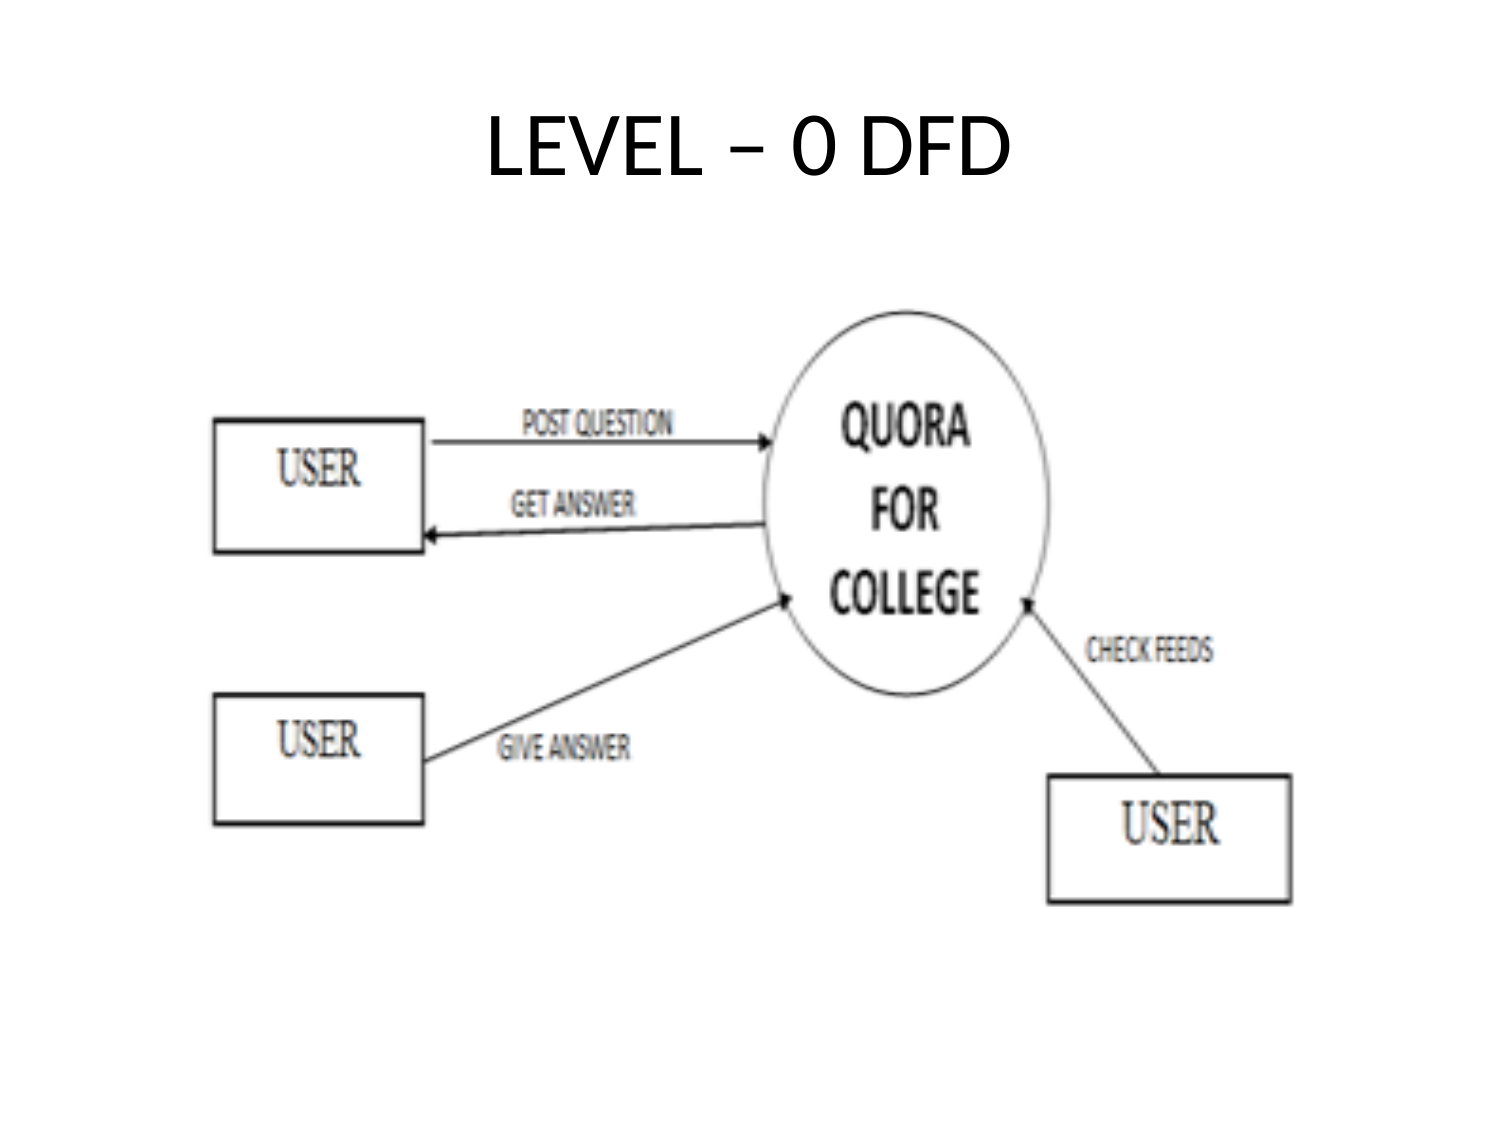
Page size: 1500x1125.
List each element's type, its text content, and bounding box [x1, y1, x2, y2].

picture [70, 246, 1442, 1032]
title LEVEL – 0 DFD [75, 45, 1425, 233]
